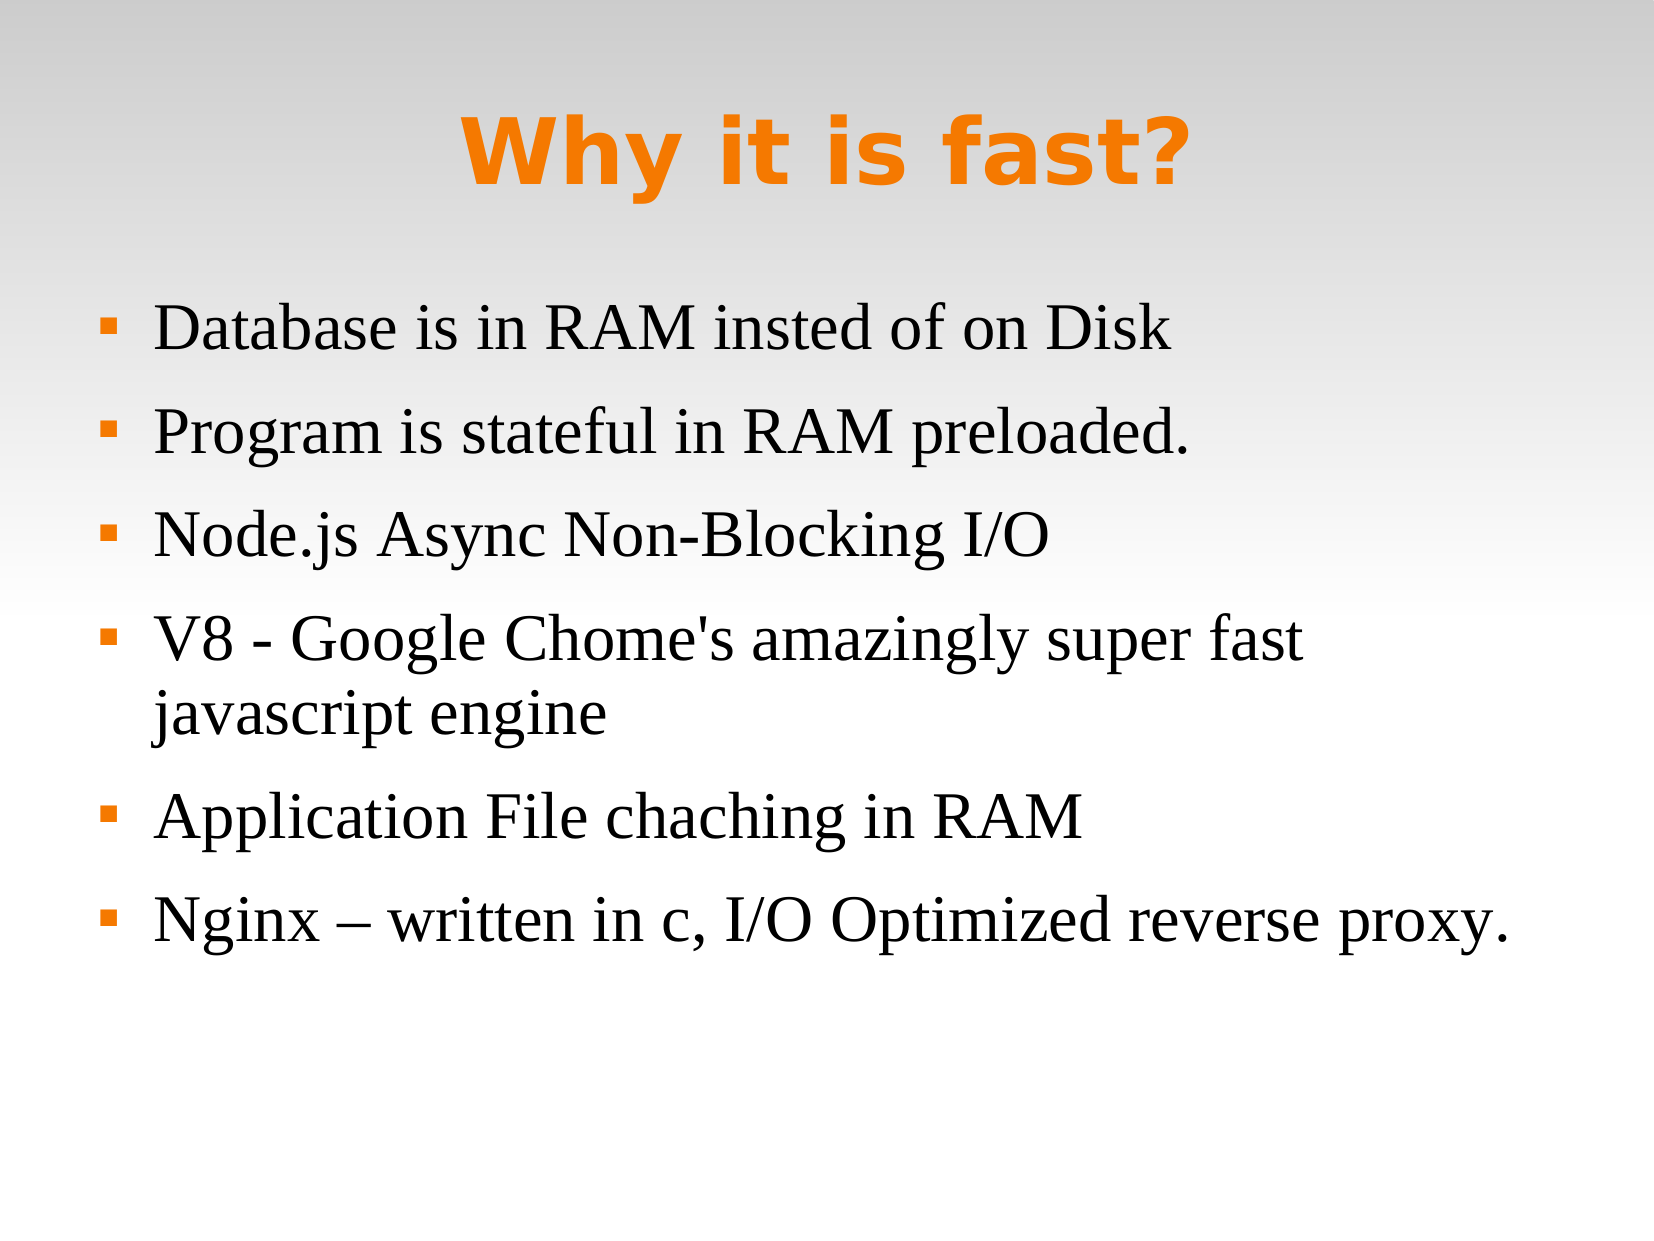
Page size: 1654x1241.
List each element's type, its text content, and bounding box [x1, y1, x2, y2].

title Why it is fast? [82, 56, 1571, 250]
list Database is in RAM insted of on Disk Program is stateful in RAM preloaded. Node.js Async Non-Blocking I/O V8 - Google Chome's amazingly super fast javascript engine Application File chaching in RAM Nginx – written in c, I/O Optimized reverse proxy. [82, 290, 1571, 1094]
